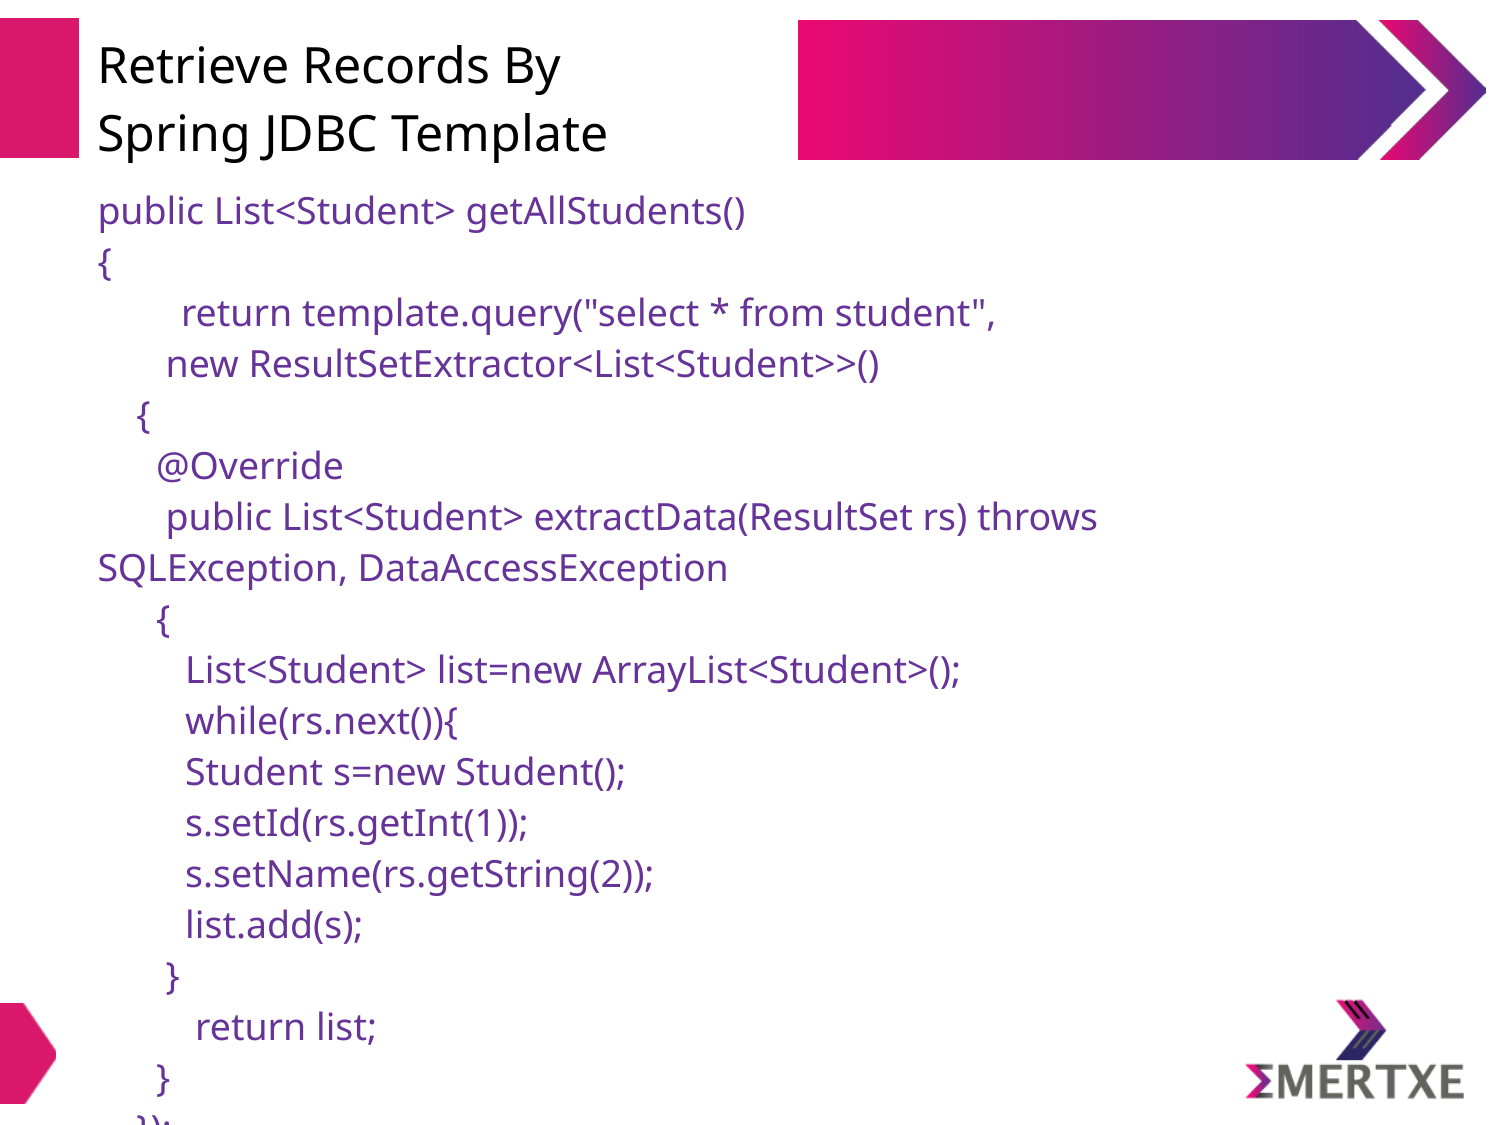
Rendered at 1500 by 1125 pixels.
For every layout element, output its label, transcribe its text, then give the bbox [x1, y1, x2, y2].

picture [1245, 1072, 1465, 1099]
text_box Retrieve Records By Spring JDBC Template [82, 22, 745, 155]
picture [798, 20, 1486, 160]
text_box public List<Student> getAllStudents() { return template.query("select * from student", new ResultSetExtractor<List<Student>>() { @Override public List<Student> extractData(ResultSet rs) throws SQLException, DataAccessException { List<Student> list=new ArrayList<Student>(); while(rs.next()){ Student s=new Student(); s.setId(rs.getInt(1)); s.setName(rs.getString(2)); list.add(s); } return list; } }); } [82, 177, 1465, 1072]
